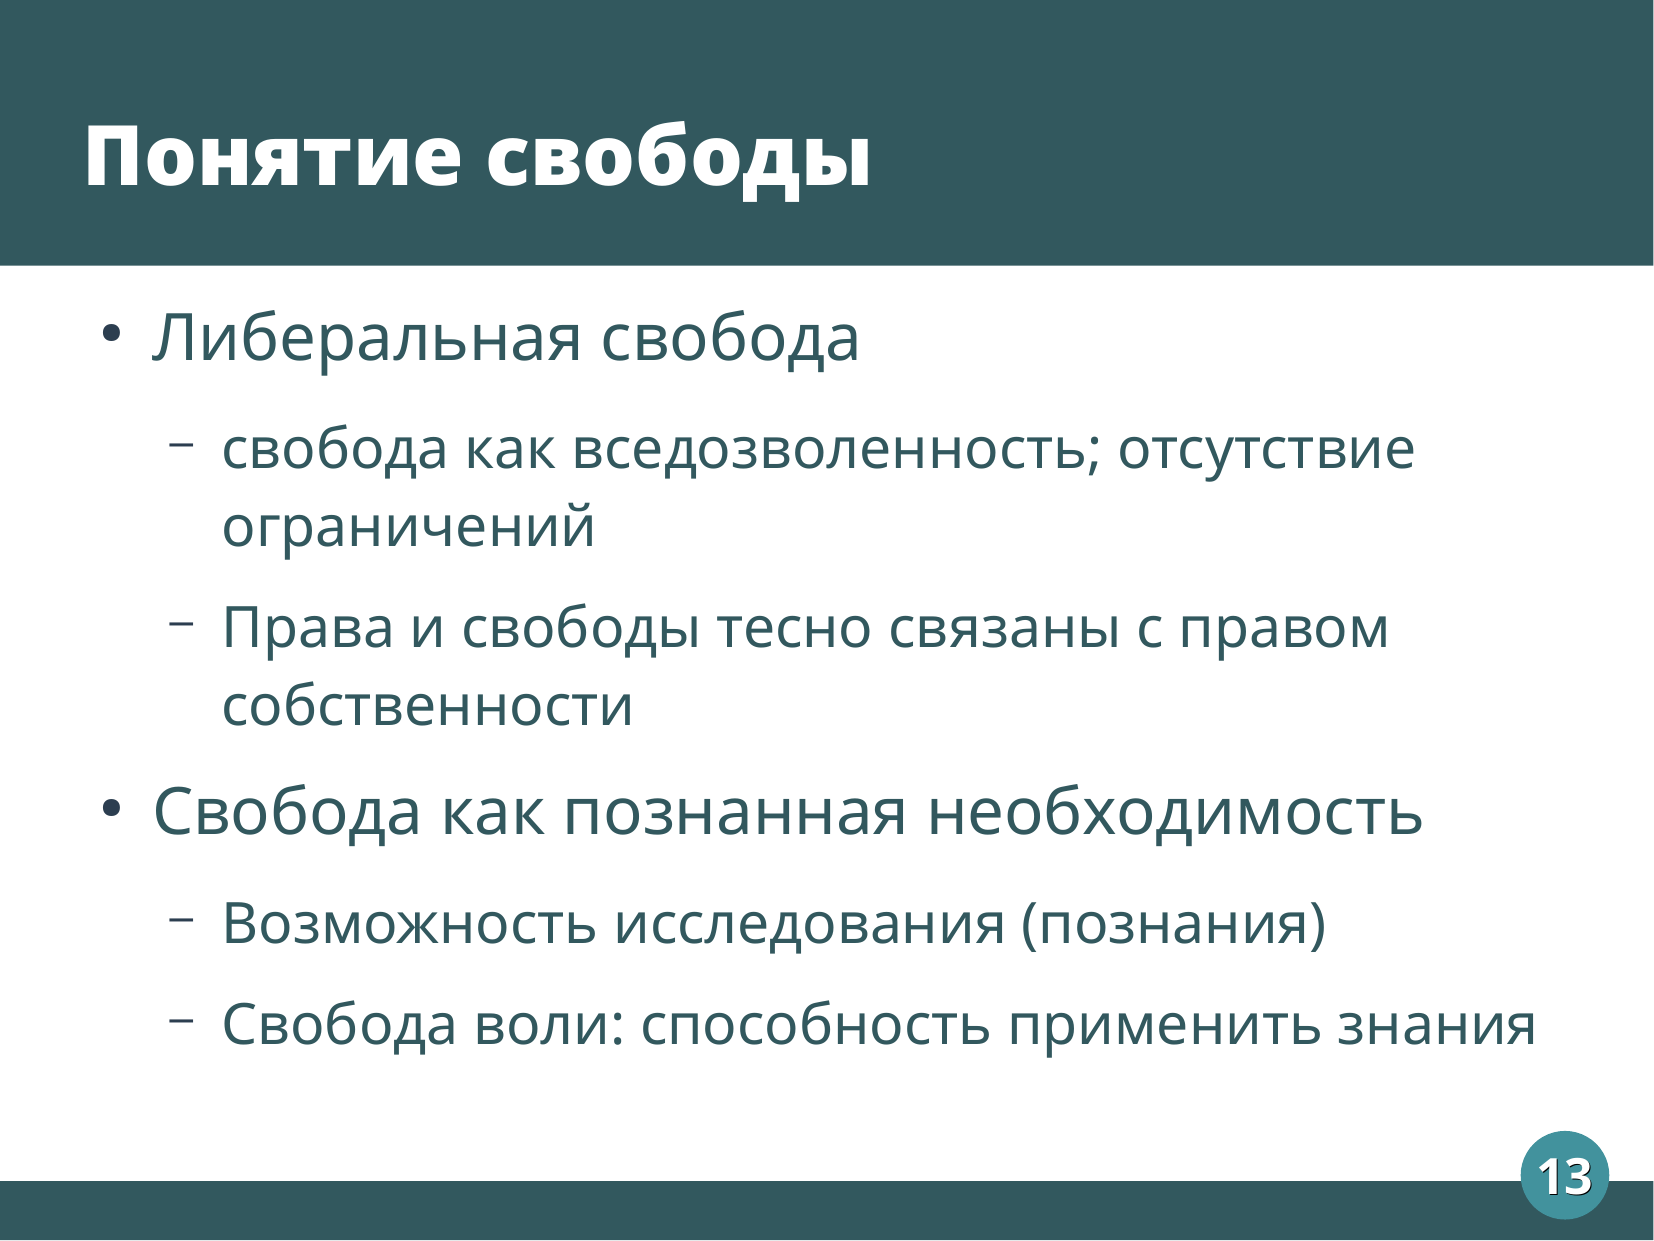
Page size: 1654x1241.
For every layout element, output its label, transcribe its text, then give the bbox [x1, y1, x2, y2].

list Либеральная свобода свобода как вседозволенность; отсутствие ограничений Права и свободы тесно связаны с правом собственности Свобода как познанная необходимость Возможность исследования (познания) Свобода воли: способность применить знания [82, 290, 1571, 1126]
title Понятие свободы [82, 49, 1571, 257]
